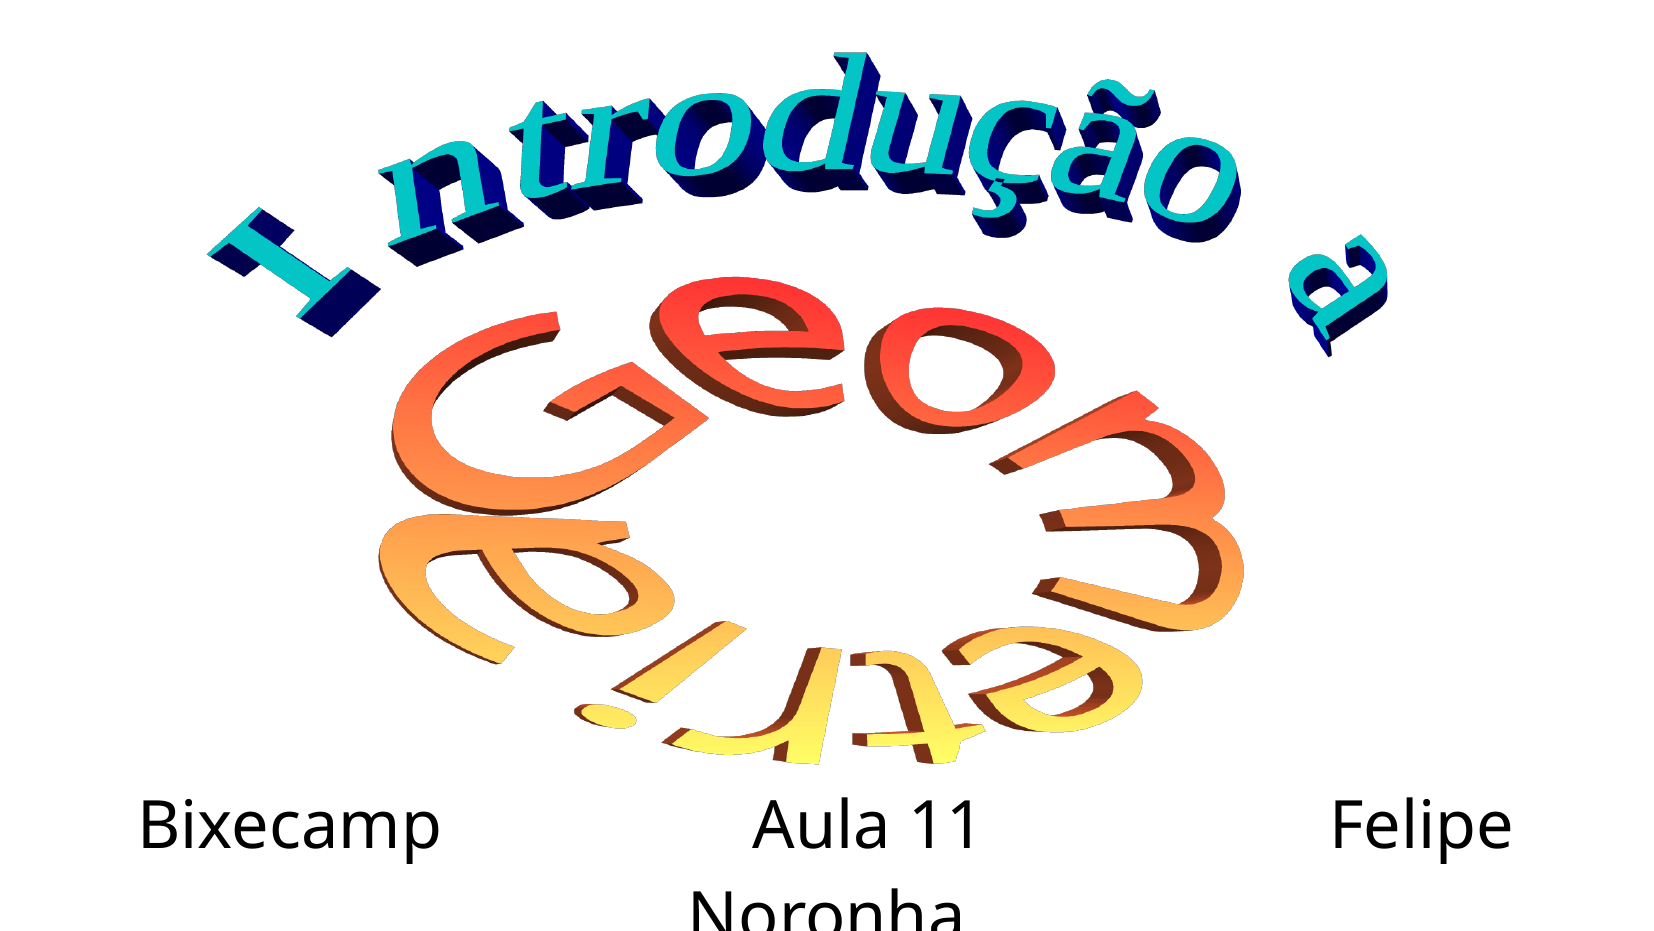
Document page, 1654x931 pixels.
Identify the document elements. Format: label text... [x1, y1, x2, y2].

subtitle Bixecamp Aula 11 Felipe Noronha [0, 814, 1654, 922]
